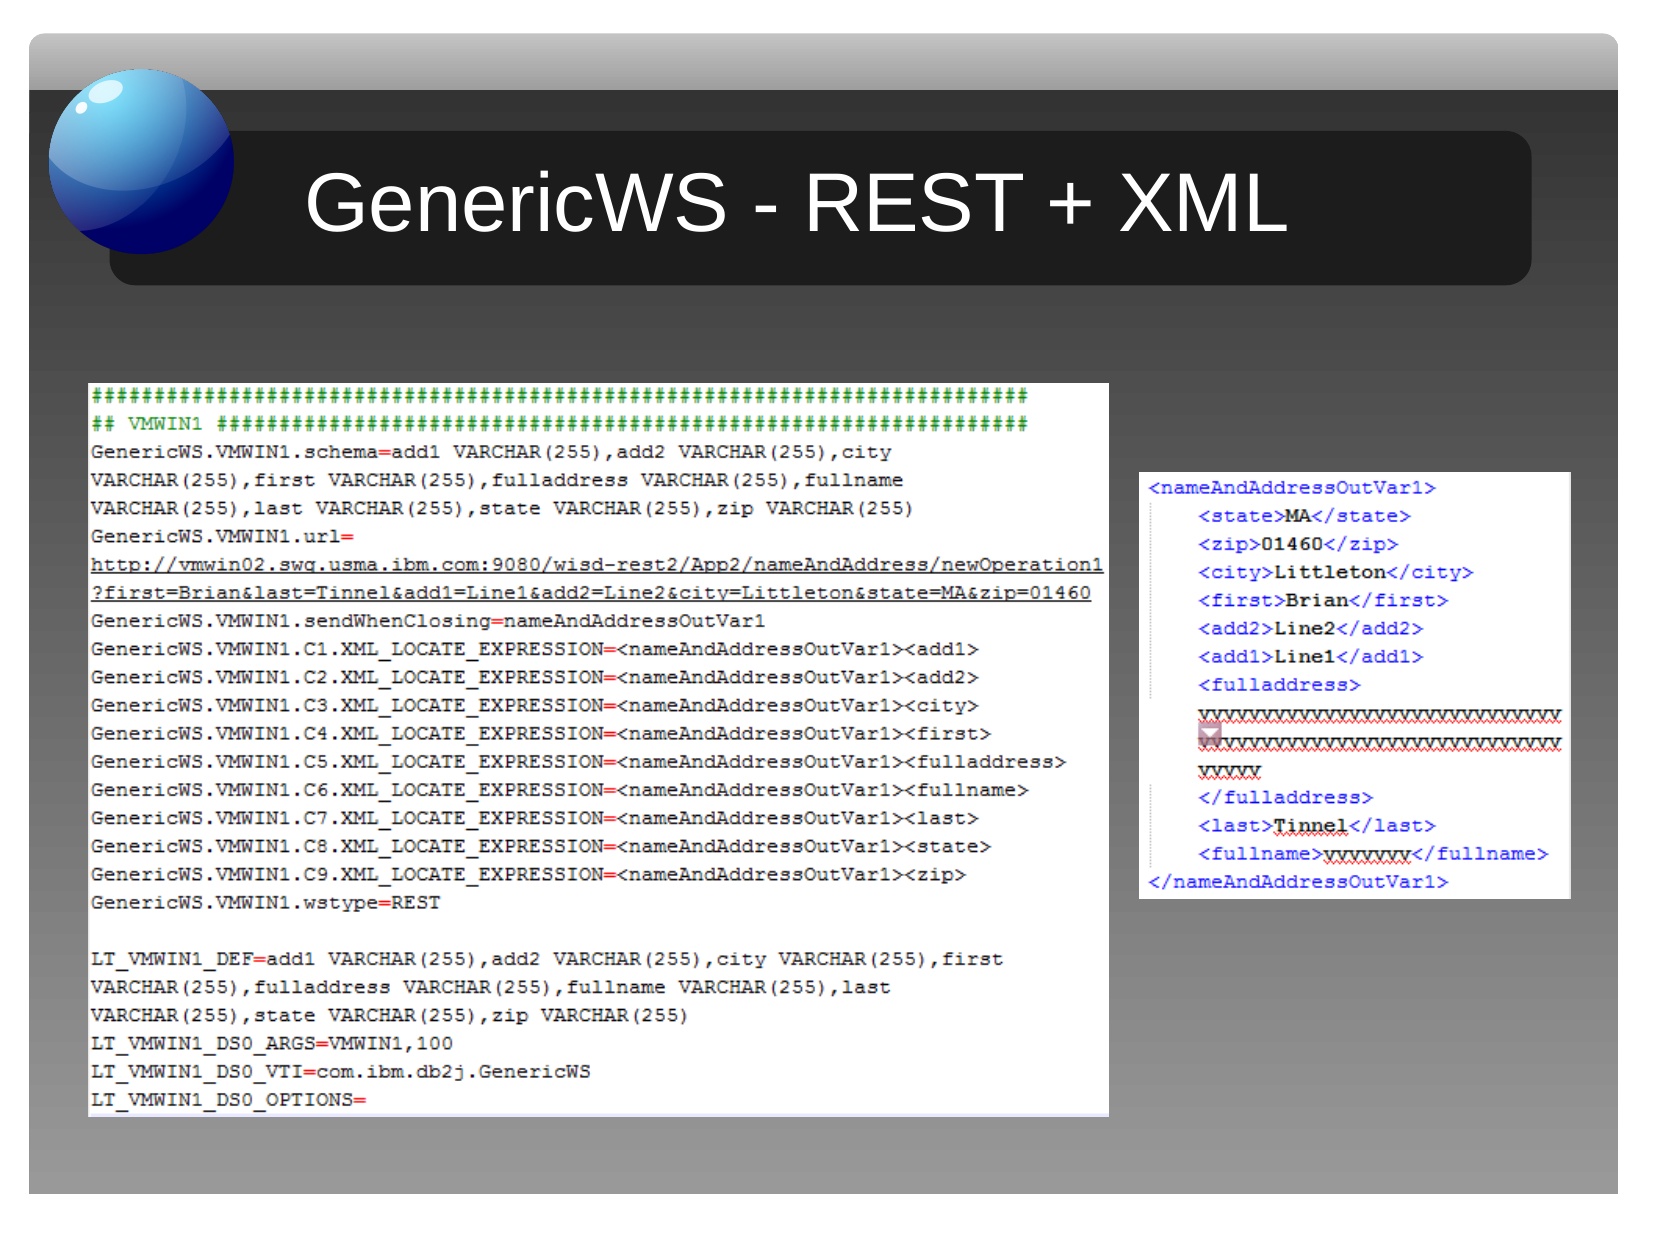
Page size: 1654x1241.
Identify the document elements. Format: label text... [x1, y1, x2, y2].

title GenericWS - REST + XML [82, 137, 1571, 267]
picture [1139, 472, 1571, 899]
picture [29, 57, 253, 266]
picture [88, 383, 1109, 1117]
